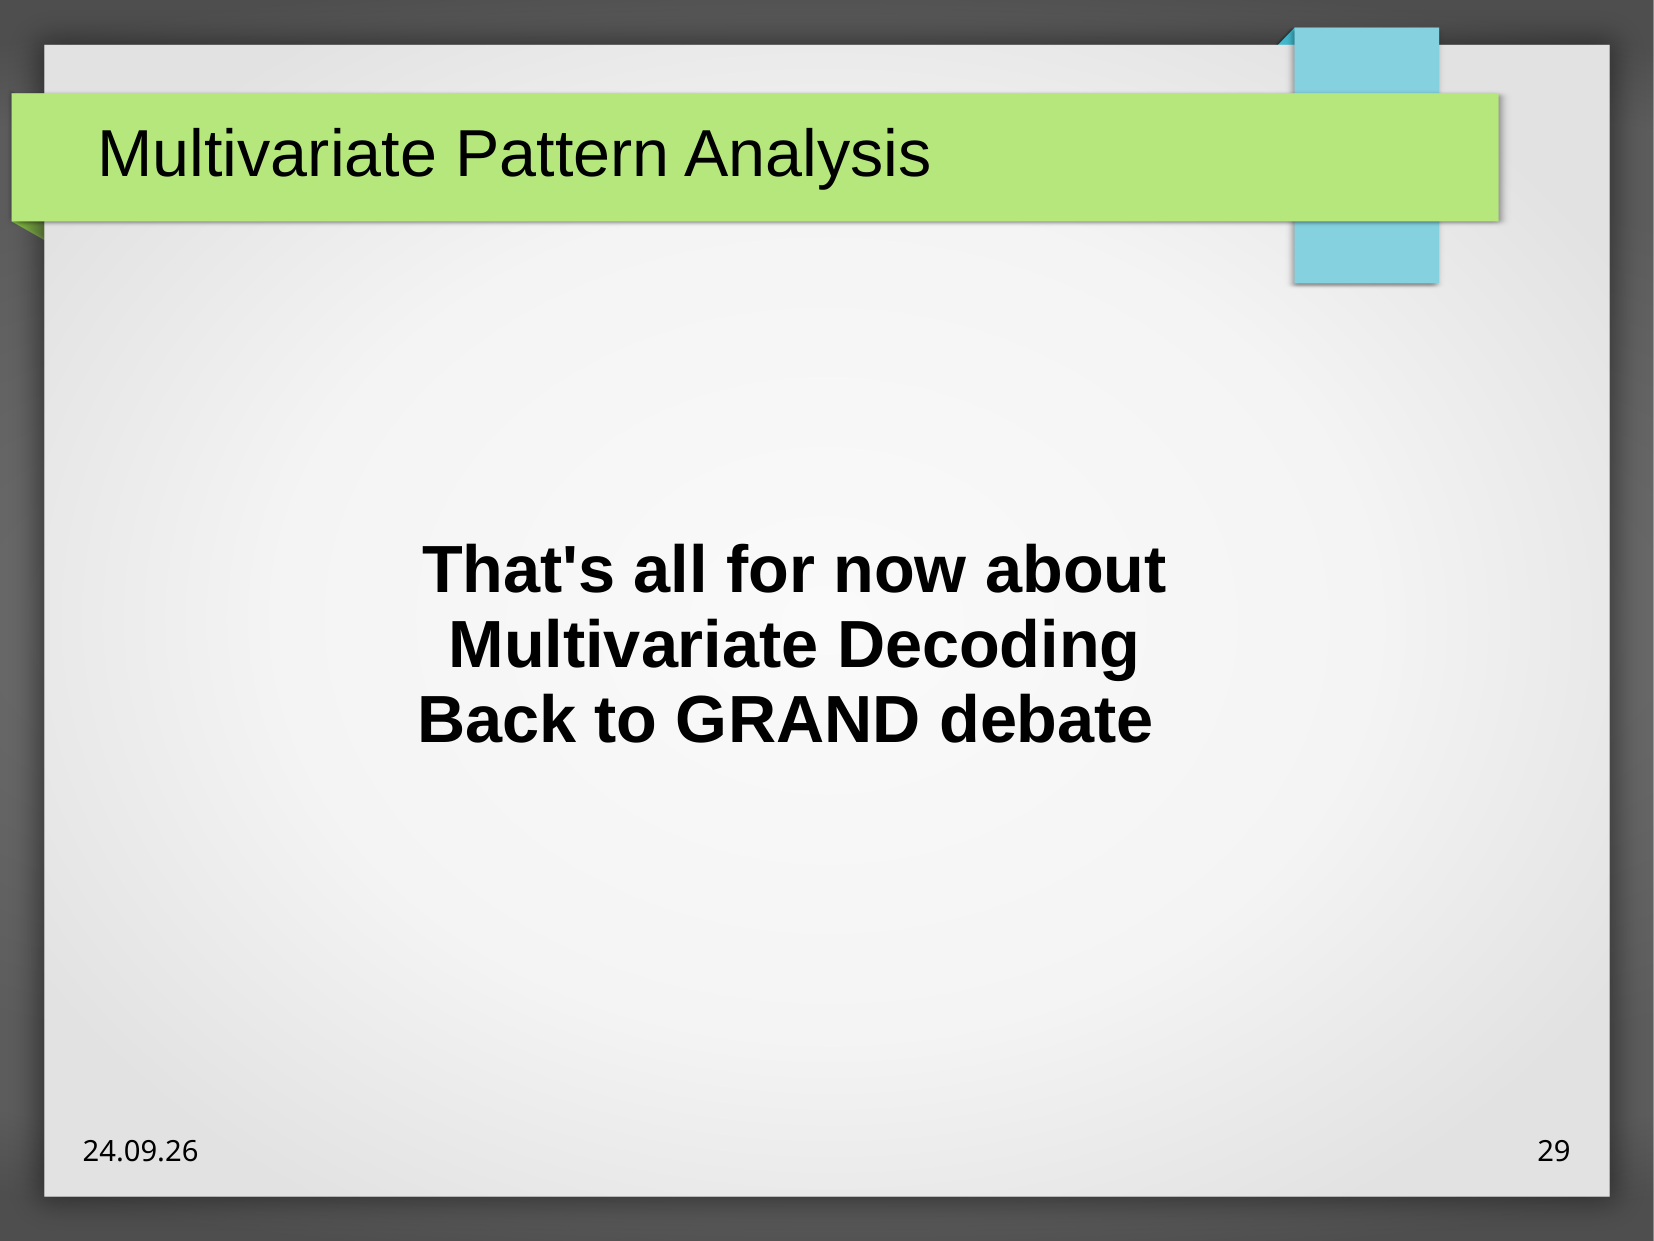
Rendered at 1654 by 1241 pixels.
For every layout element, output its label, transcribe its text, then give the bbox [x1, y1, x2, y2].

picture [0, 0, 1654, 1241]
text_box That's all for now about Multivariate Decoding Back to GRAND debate [195, 525, 1396, 780]
text_box Multivariate Pattern Analysis [82, 94, 1264, 213]
